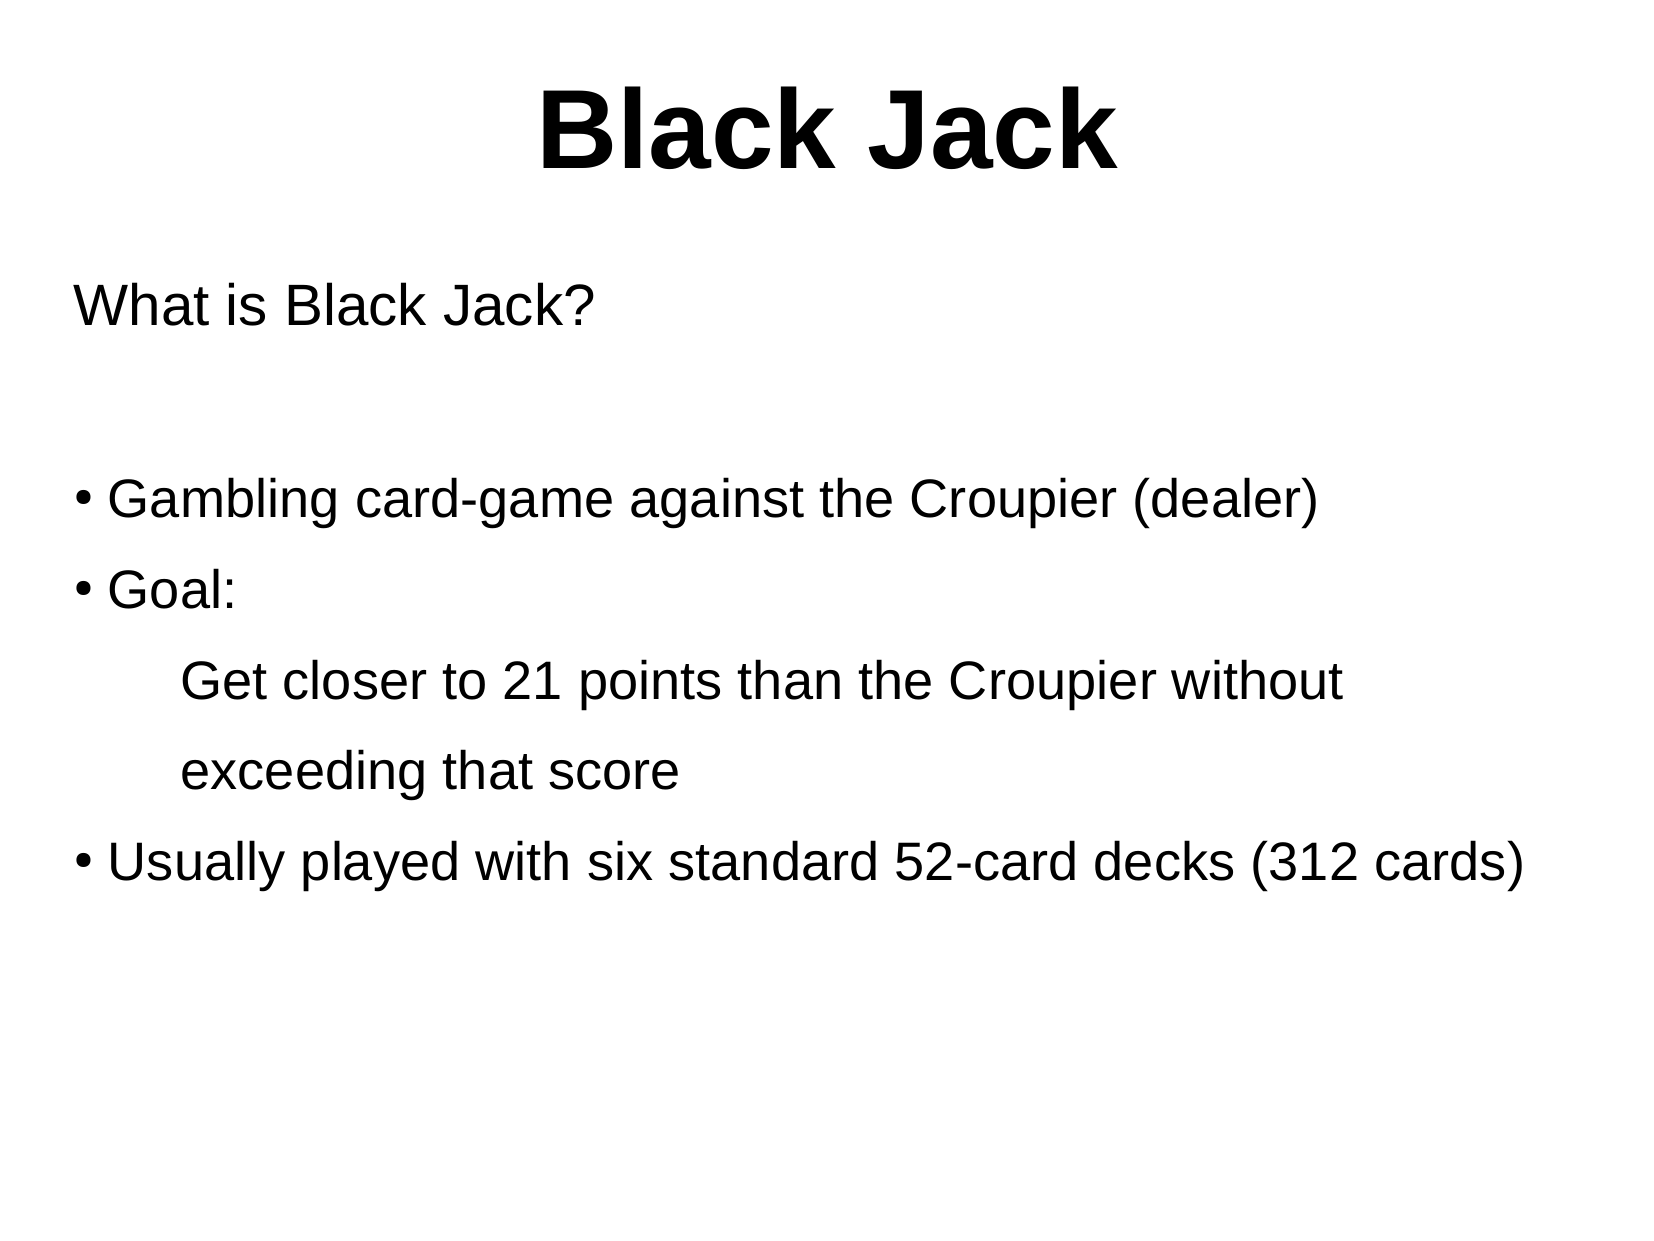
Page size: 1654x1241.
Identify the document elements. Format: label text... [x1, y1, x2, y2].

text_box Black Jack [29, 59, 1625, 200]
text_box Gambling card-game against the Croupier (dealer) Goal: Get closer to 21 points than the Croupier without exceeding that score Usually played with six standard 52-card decks (312 cards) [59, 431, 1595, 870]
text_box What is Black Jack? [59, 265, 1625, 346]
